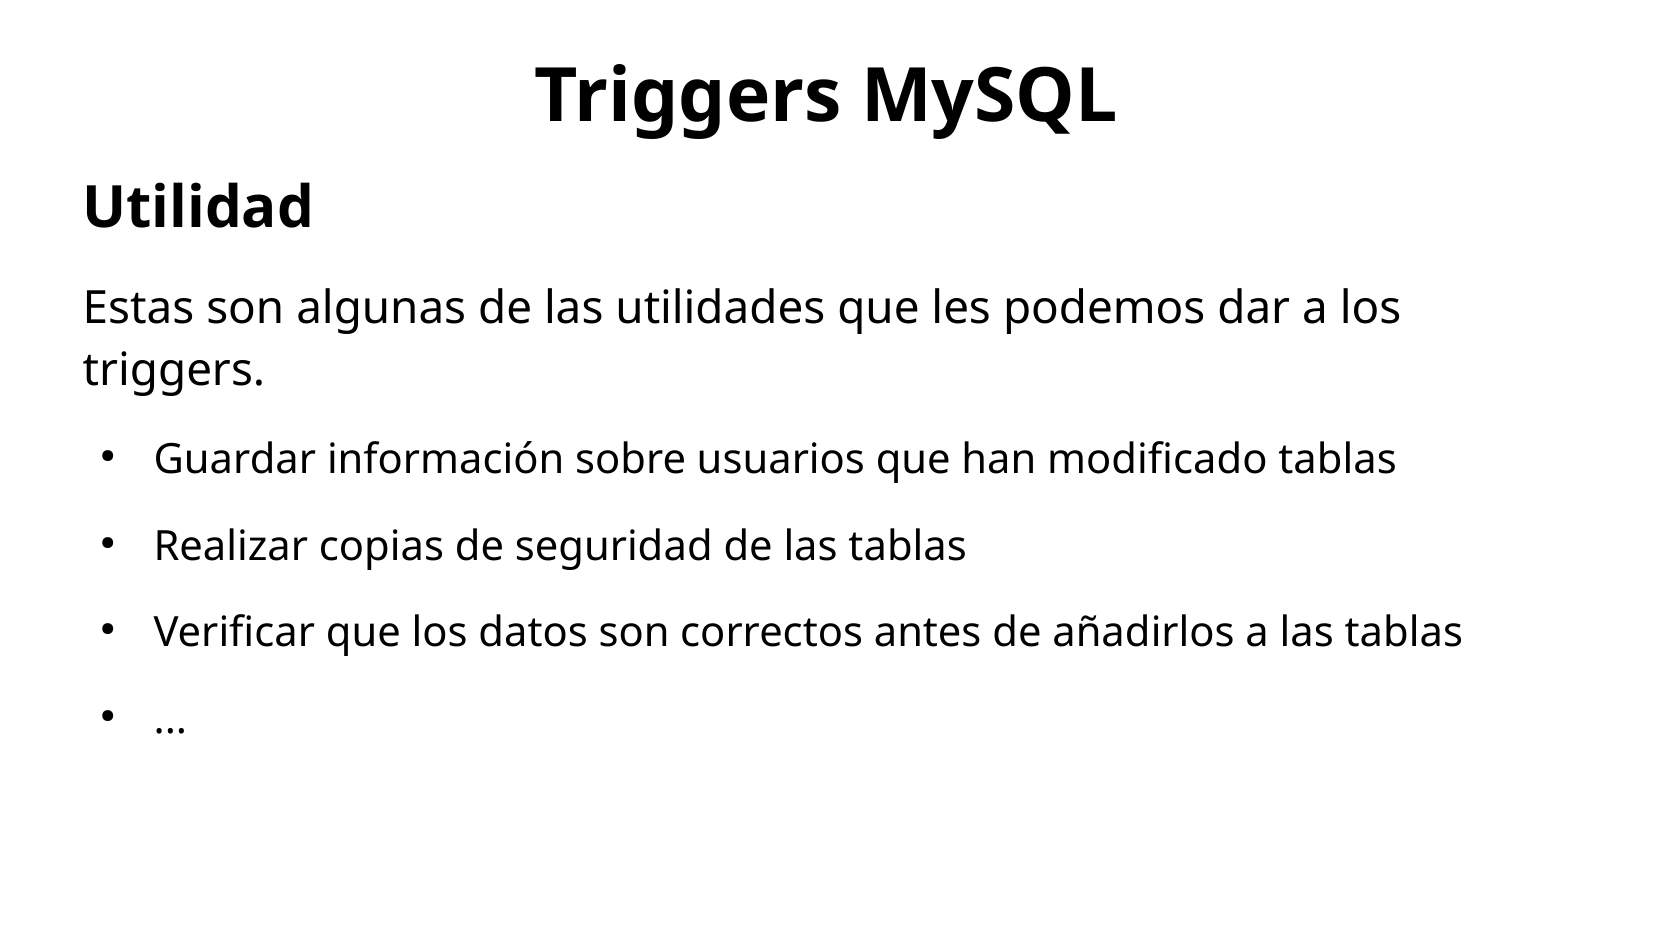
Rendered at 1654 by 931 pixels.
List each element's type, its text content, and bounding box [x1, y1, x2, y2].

title Triggers MySQL [82, 37, 1571, 148]
list Utilidad Estas son algunas de las utilidades que les podemos dar a los triggers. Guardar información sobre usuarios que han modificado tablas Realizar copias de seguridad de las tablas Verificar que los datos son correctos antes de añadirlos a las tablas ... [82, 165, 1571, 875]
